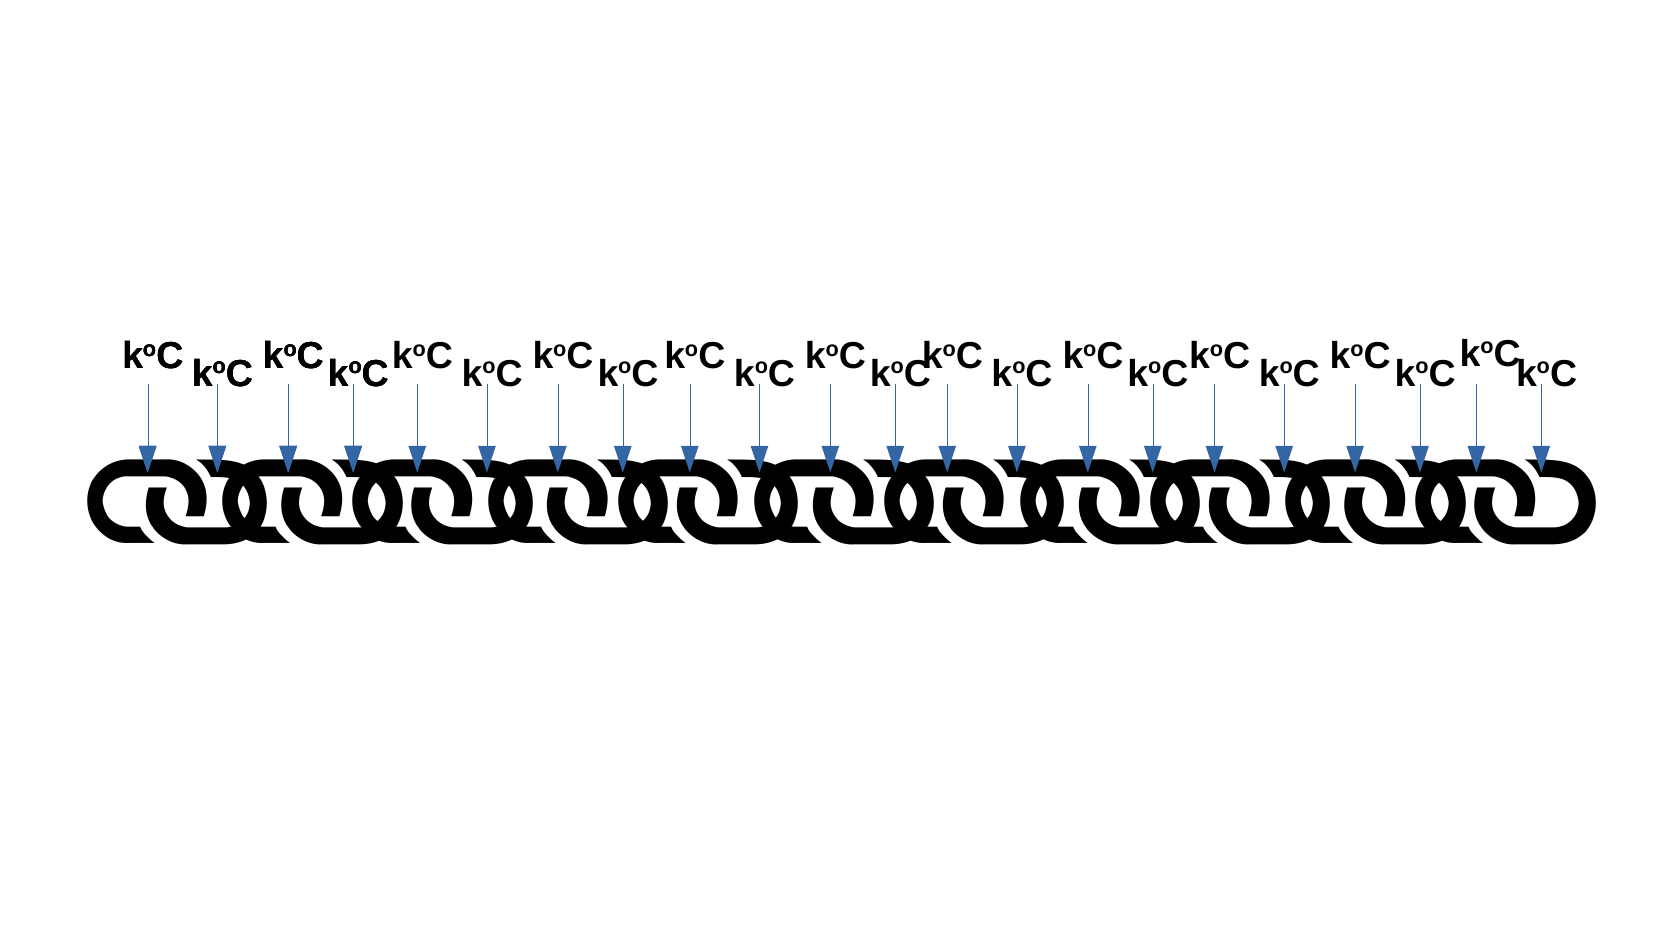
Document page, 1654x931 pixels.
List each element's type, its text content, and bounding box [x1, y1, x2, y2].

text_box koC [177, 344, 268, 402]
text_box koC [312, 344, 404, 402]
text_box koC [855, 344, 946, 402]
text_box koC [976, 344, 1068, 402]
text_box koC [1244, 344, 1335, 402]
text_box koC [1314, 327, 1406, 384]
text_box koC [248, 327, 339, 384]
picture [59, 383, 1625, 621]
text_box koC [790, 327, 881, 384]
text_box koC [107, 327, 199, 384]
text_box koC [582, 344, 674, 402]
text_box koC [719, 344, 810, 402]
text_box koC [377, 327, 468, 384]
text_box koC [649, 327, 741, 384]
text_box koC [1501, 344, 1592, 402]
text_box koC [907, 327, 998, 384]
text_box koC [1379, 344, 1471, 402]
text_box koC [1047, 327, 1139, 384]
text_box koC [1174, 327, 1265, 384]
text_box koC [517, 327, 609, 384]
text_box koC [1444, 324, 1536, 382]
text_box koC [1112, 344, 1204, 402]
text_box koC [446, 344, 538, 402]
